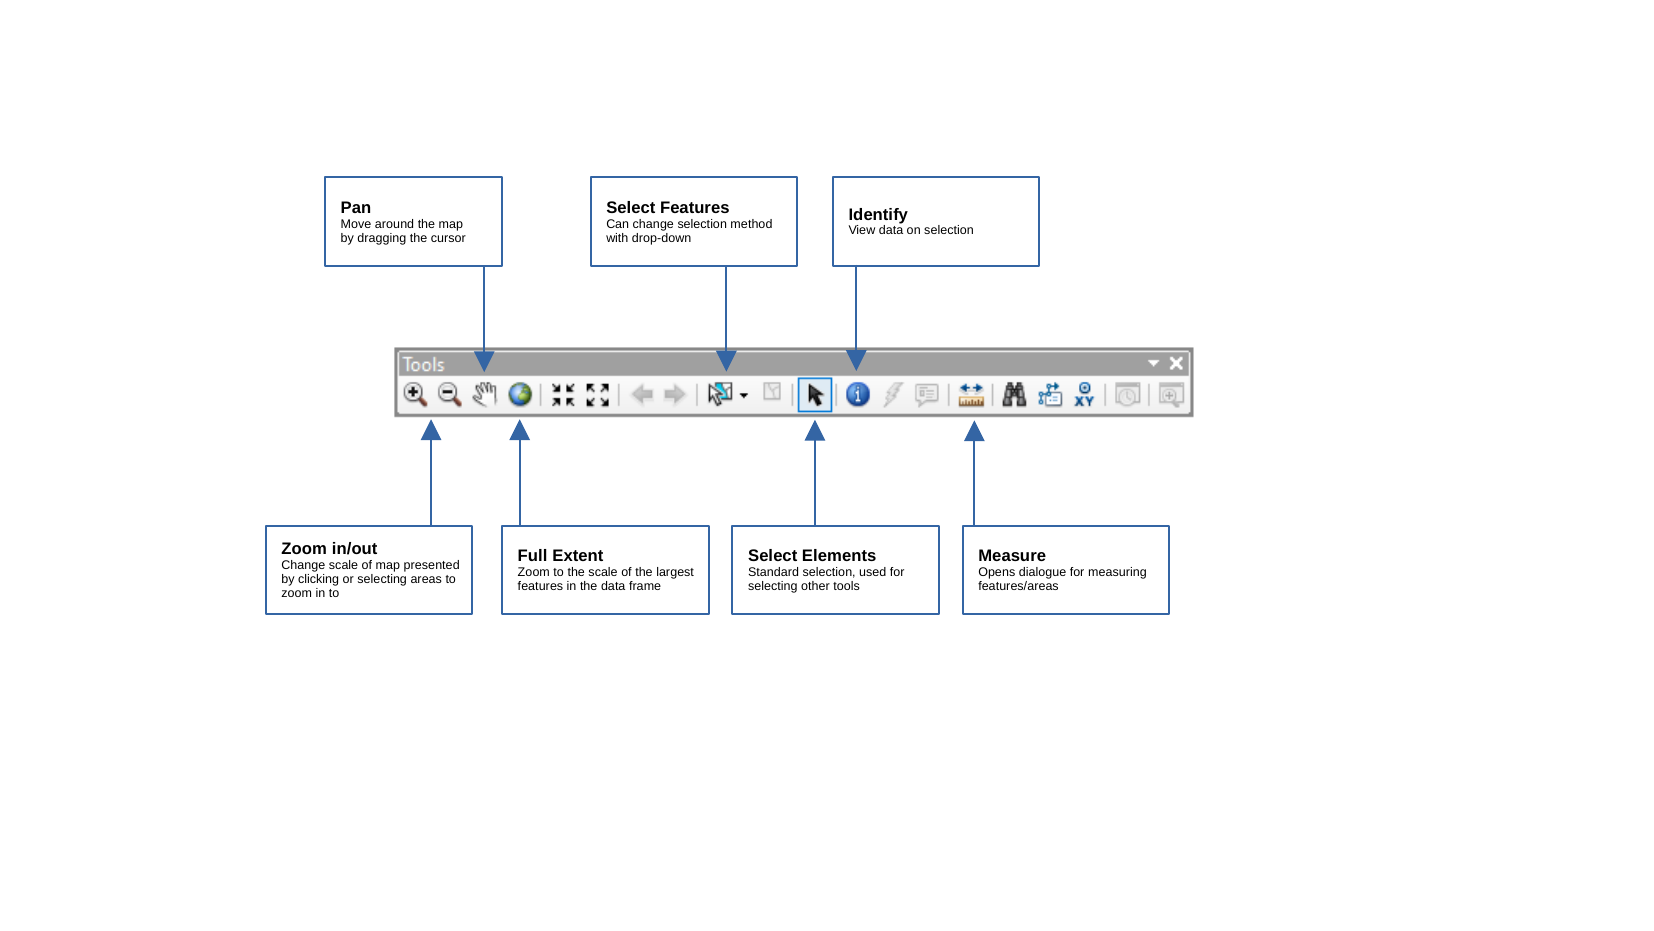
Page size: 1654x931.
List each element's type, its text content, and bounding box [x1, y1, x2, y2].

text_box Pan Move around the map by dragging the cursor [324, 177, 502, 266]
text_box Measure Opens dialogue for measuring features/areas [962, 525, 1170, 615]
text_box Select Elements Standard selection, used for selecting other tools [732, 525, 939, 615]
text_box Full Extent Zoom to the scale of the largest features in the data frame [501, 525, 709, 615]
picture [379, 324, 1211, 441]
text_box Select Features Can change selection method with drop-down [590, 177, 798, 266]
text_box Zoom in/out Change scale of map presented by clicking or selecting areas to zoom in to [265, 525, 473, 615]
text_box Identify View data on selection [832, 177, 1040, 266]
